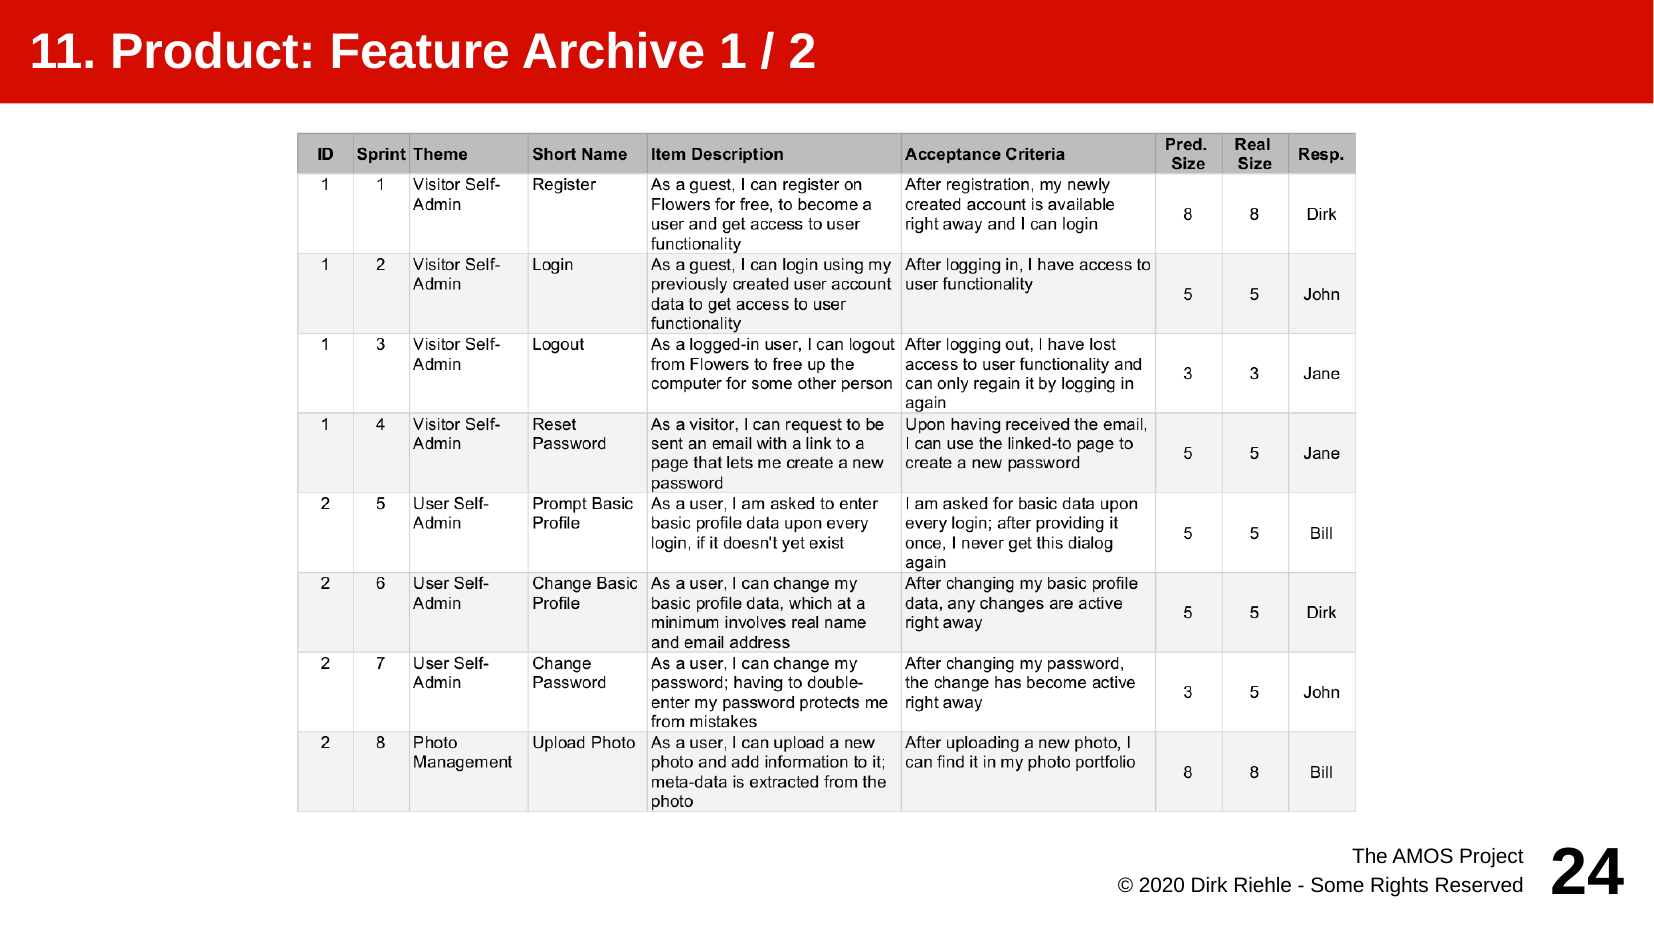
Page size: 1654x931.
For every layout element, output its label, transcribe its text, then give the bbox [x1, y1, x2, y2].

picture [309, 132, 1345, 812]
title 11. Product: Feature Archive 1 / 2 [0, 0, 1654, 104]
